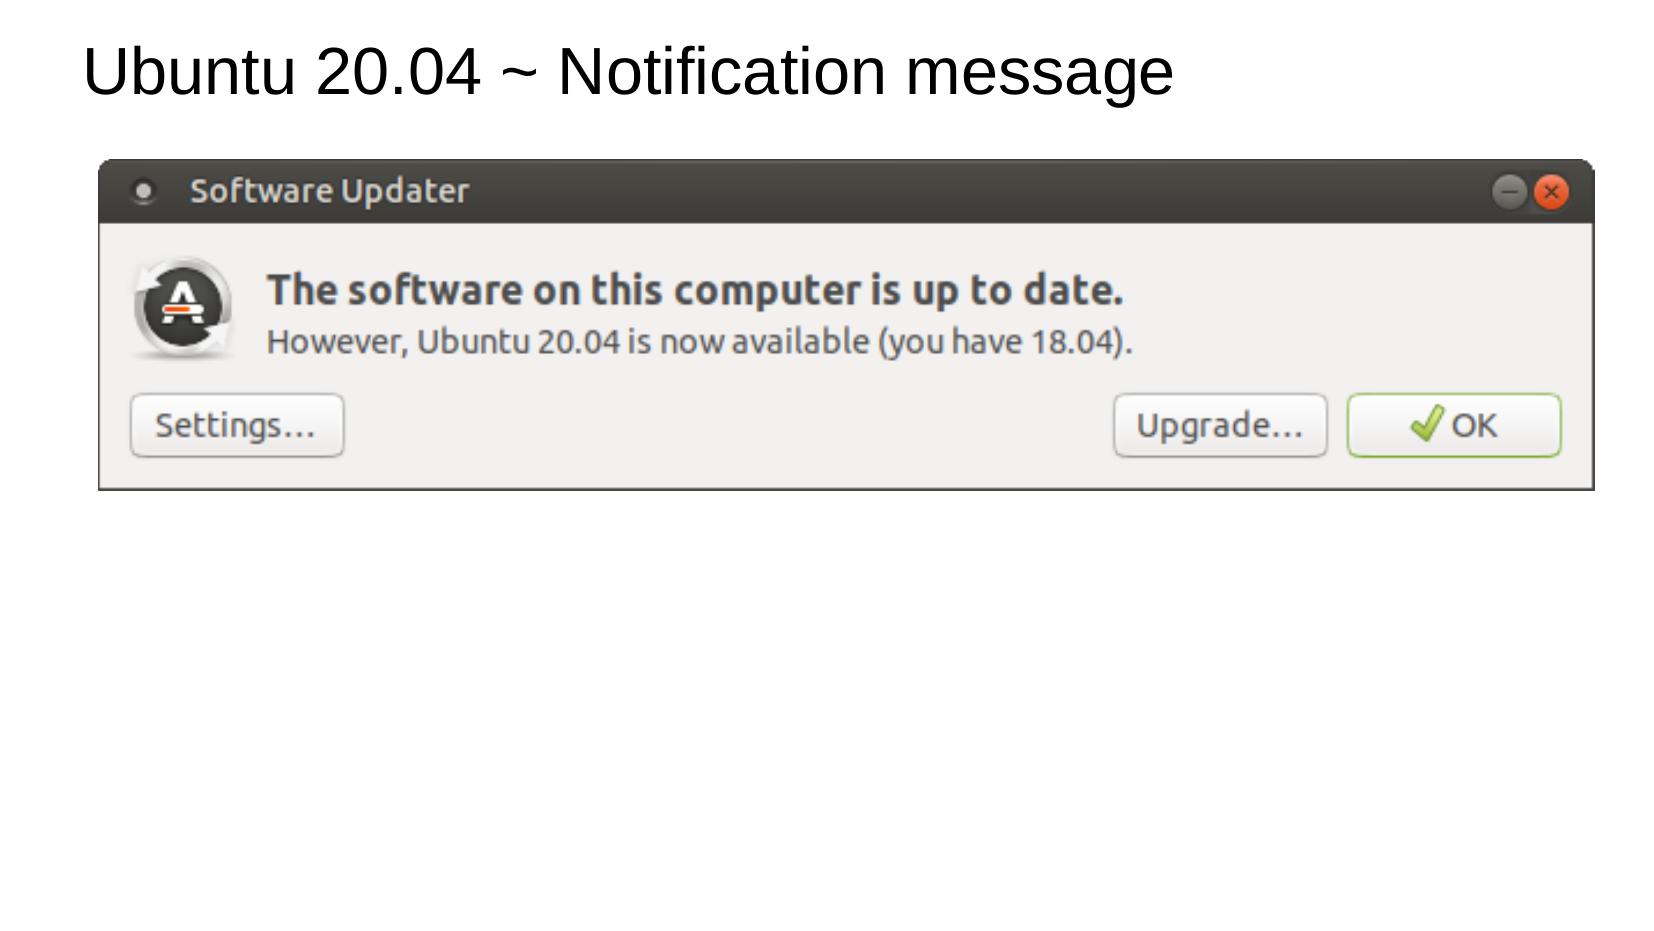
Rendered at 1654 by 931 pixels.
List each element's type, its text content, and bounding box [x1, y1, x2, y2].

title Ubuntu 20.04 ~ Notification message [82, 34, 1571, 110]
picture [98, 159, 1595, 491]
